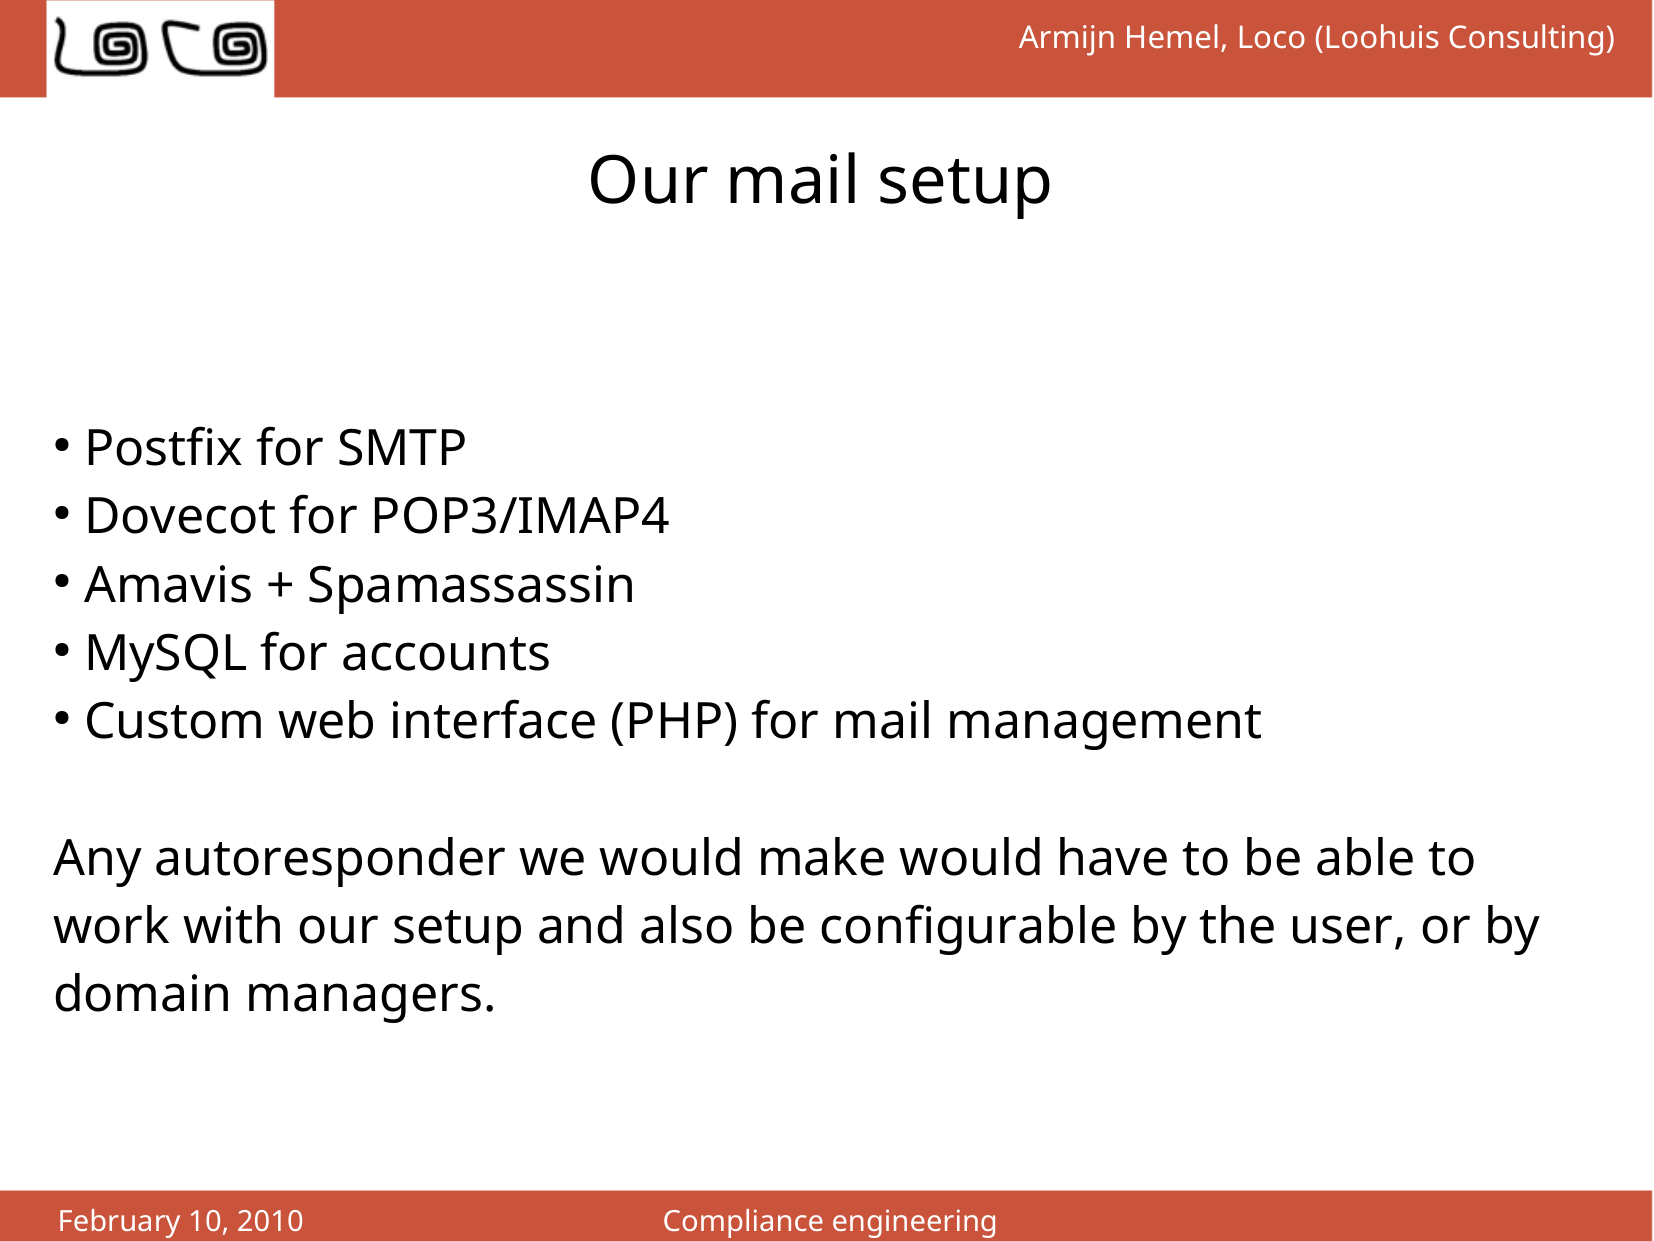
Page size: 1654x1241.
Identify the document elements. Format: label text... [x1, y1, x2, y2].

subtitle Postfix for SMTP Dovecot for POP3/IMAP4 Amavis + Spamassassin MySQL for accounts Custom web interface (PHP) for mail management Any autoresponder we would make would have to be able to work with our setup and also be configurable by the user, or by domain managers. [53, 265, 1595, 1173]
picture [0, 0, 1654, 1241]
title Our mail setup [47, 125, 1595, 229]
